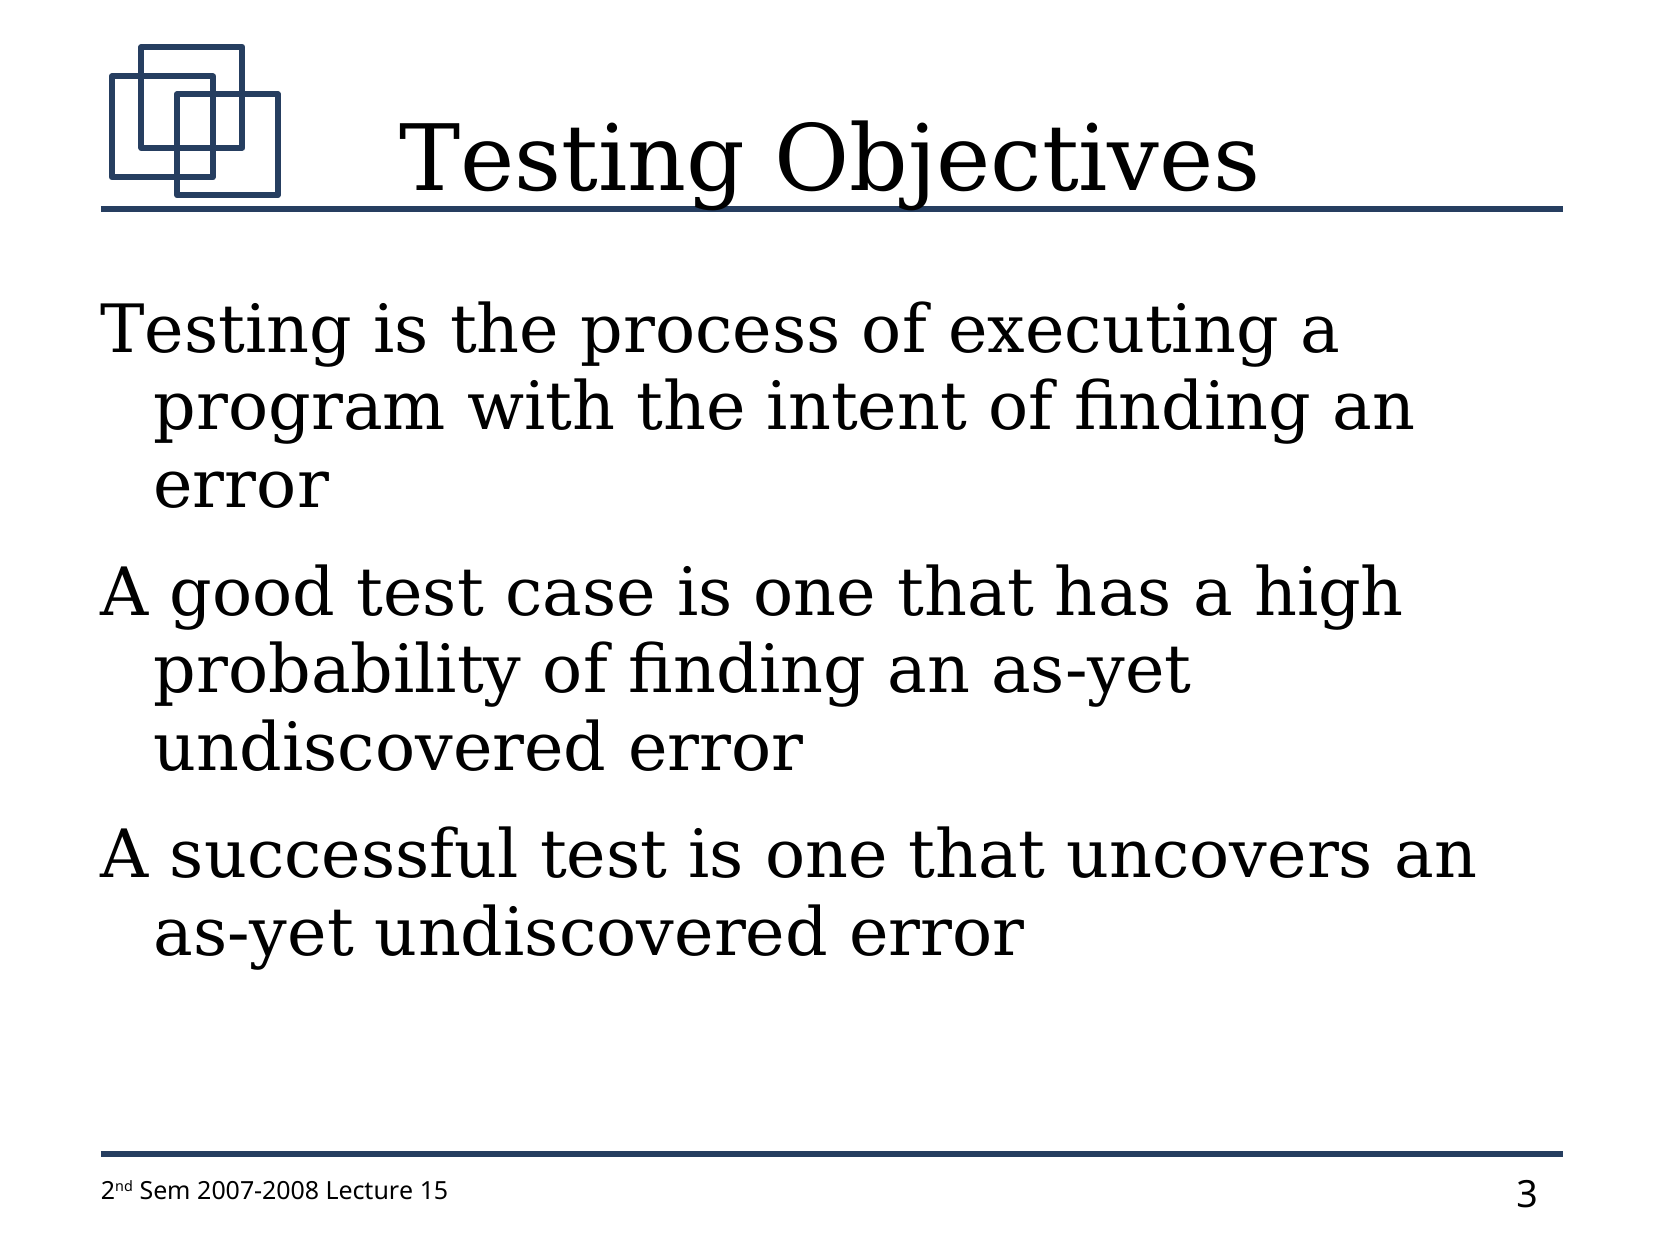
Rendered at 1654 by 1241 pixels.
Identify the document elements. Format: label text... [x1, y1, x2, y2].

list Testing is the process of executing a program with the intent of finding an error A good test case is one that has a high probability of finding an as-yet undiscovered error A successful test is one that uncovers an as-yet undiscovered error [82, 290, 1571, 1109]
title Testing Objectives [86, 55, 1576, 263]
